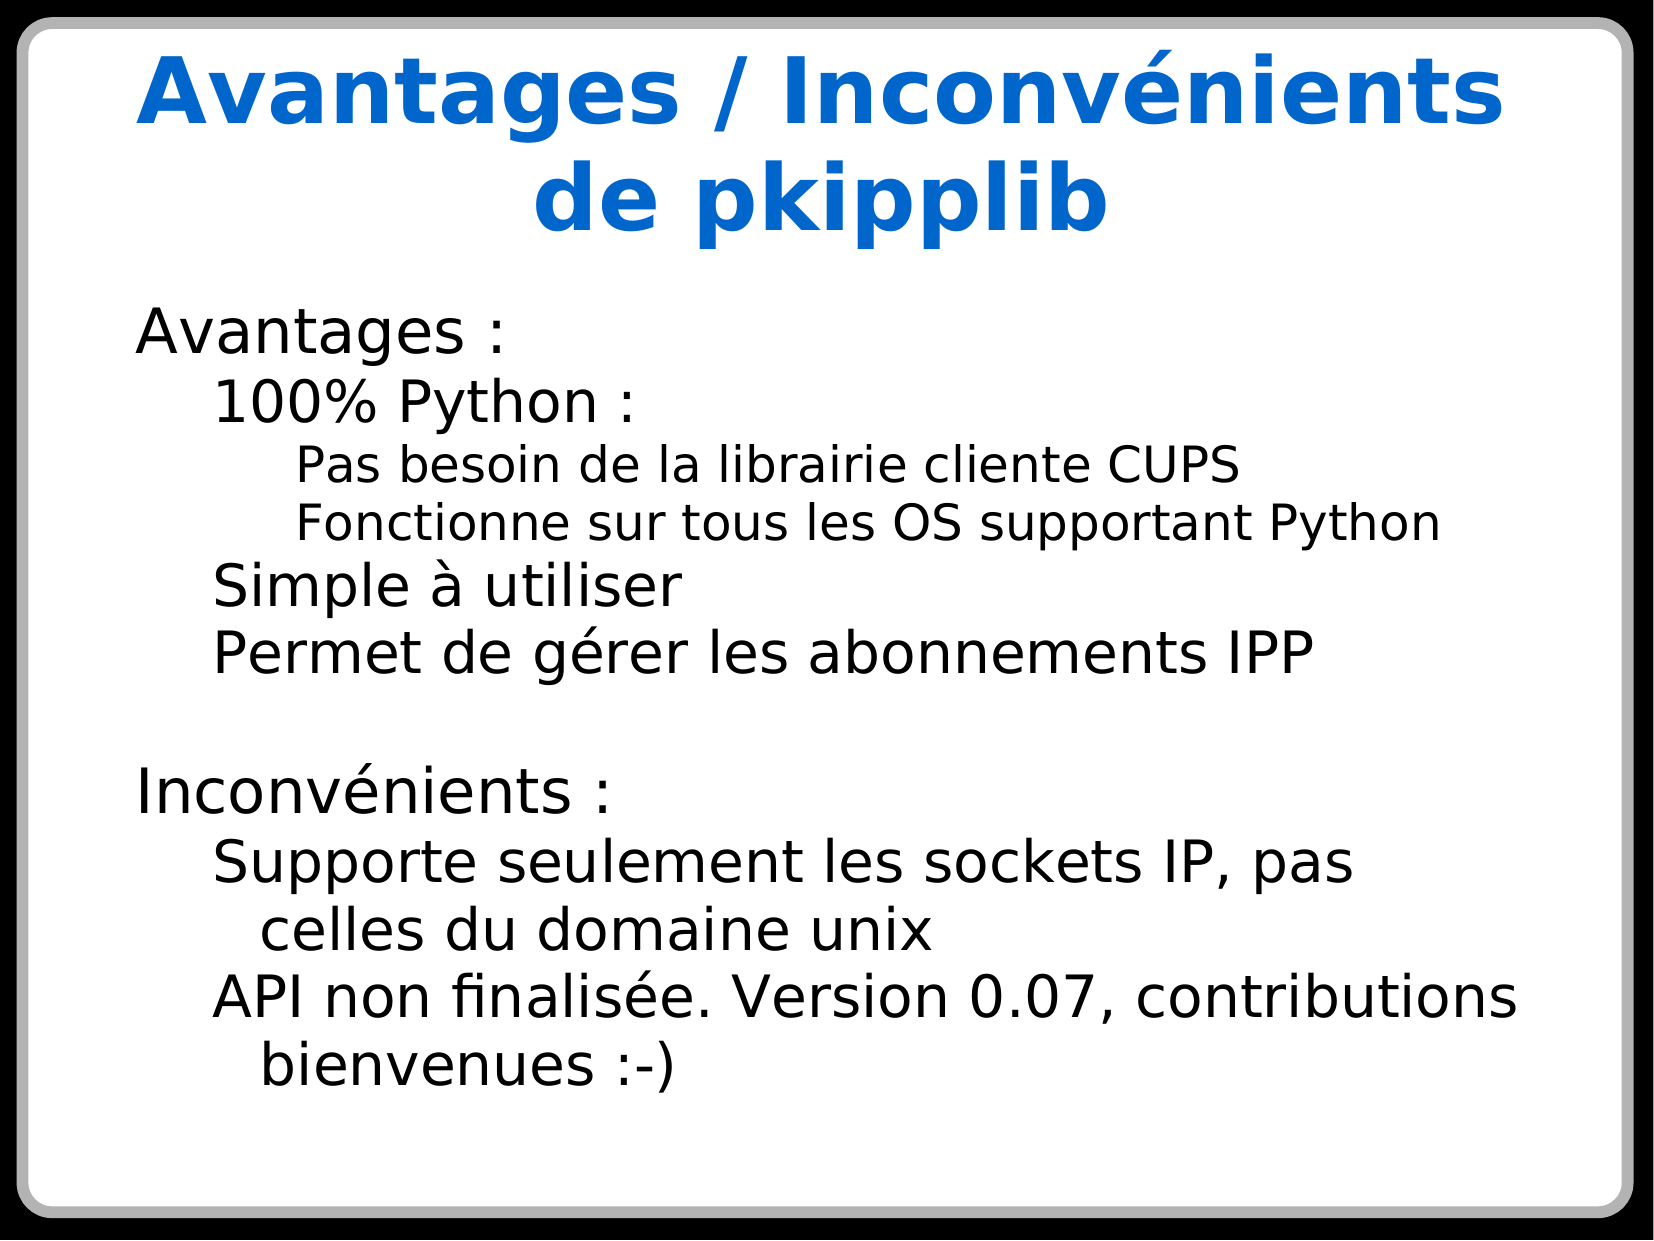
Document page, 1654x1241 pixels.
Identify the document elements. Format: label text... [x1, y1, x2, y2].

list Avantages : 100% Python : Pas besoin de la librairie cliente CUPS Fonctionne sur tous les OS supportant Python Simple à utiliser Permet de gérer les abonnements IPP Inconvénients : Supporte seulement les sockets IP, pas celles du domaine unix API non finalisée. Version 0.07, contributions bienvenues :-) [118, 295, 1540, 1100]
title Avantages / Inconvénients de pkipplib [67, 38, 1577, 253]
